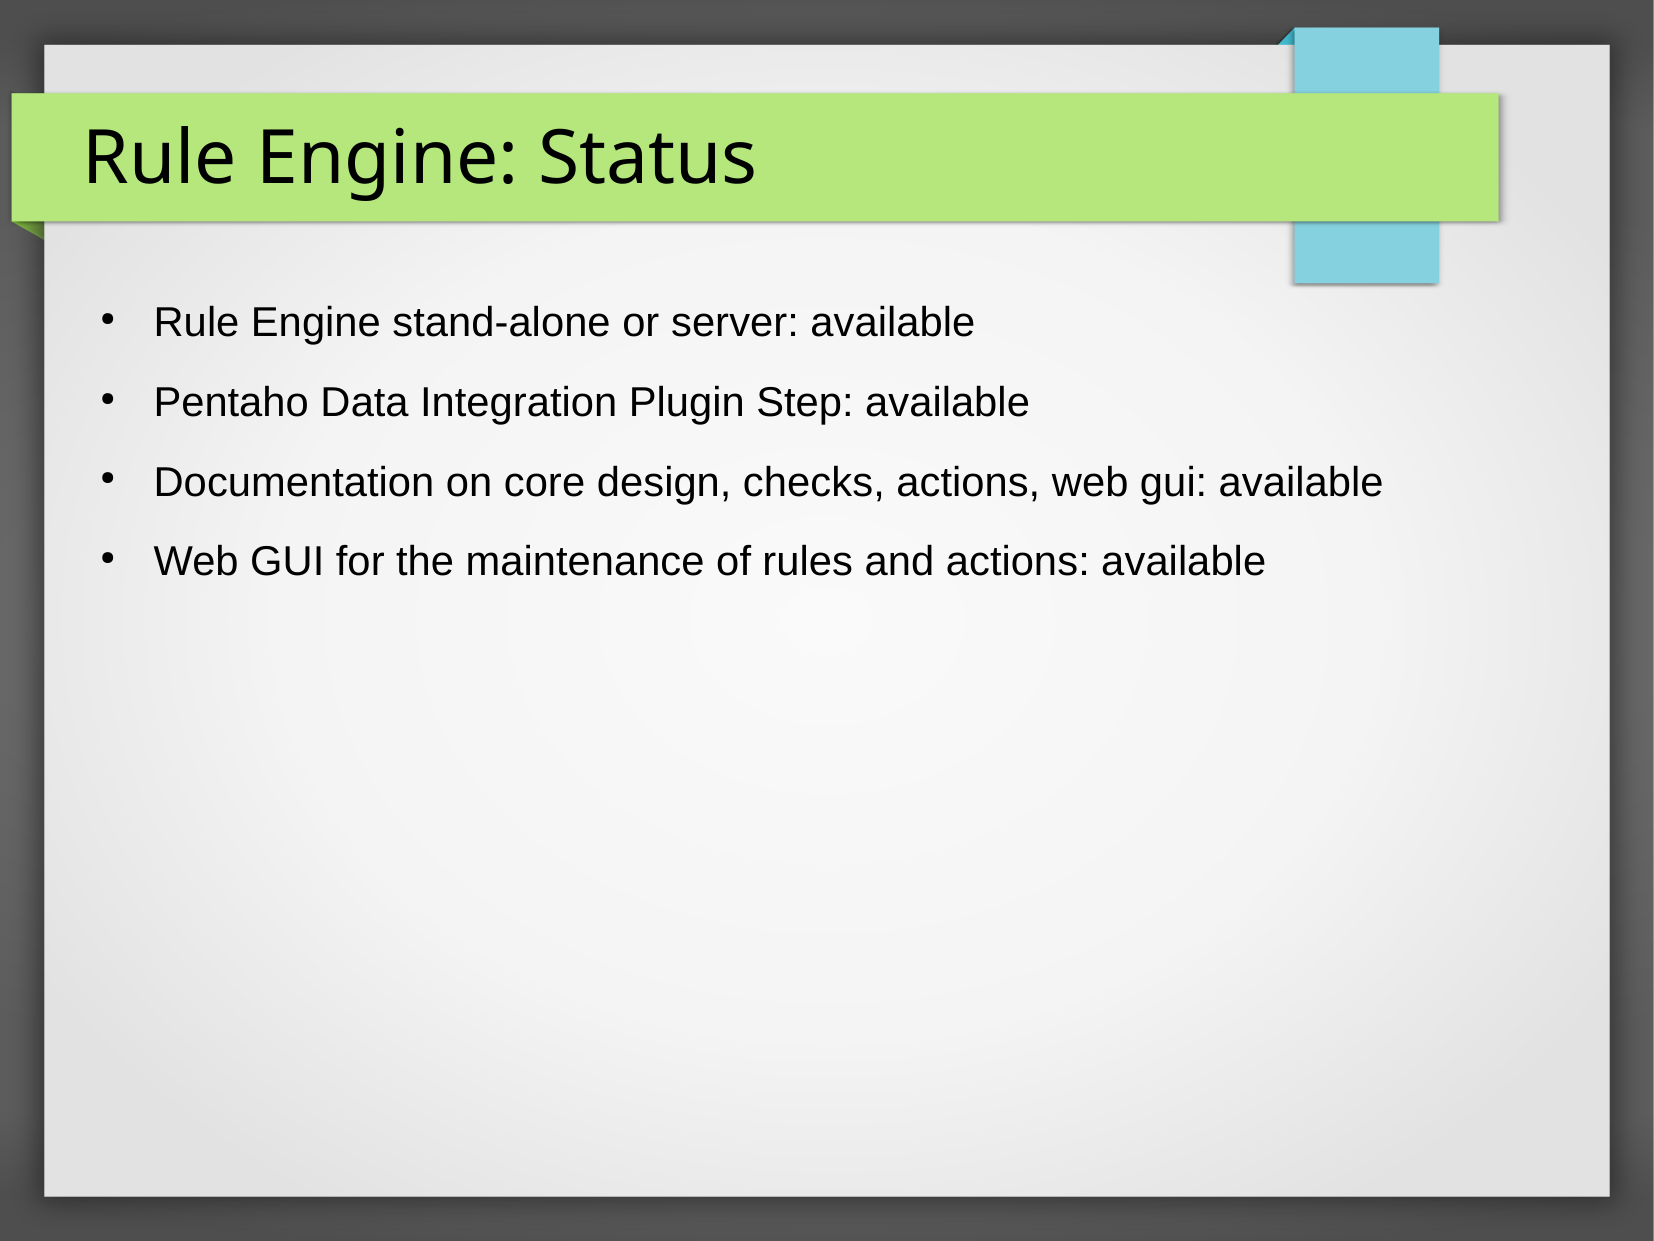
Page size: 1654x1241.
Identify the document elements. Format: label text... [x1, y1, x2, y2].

title Rule Engine: Status [82, 94, 1264, 213]
picture [0, 0, 1654, 1241]
list Rule Engine stand-alone or server: available Pentaho Data Integration Plugin Step: available Documentation on core design, checks, actions, web gui: available Web GUI for the maintenance of rules and actions: available [82, 295, 1571, 1015]
